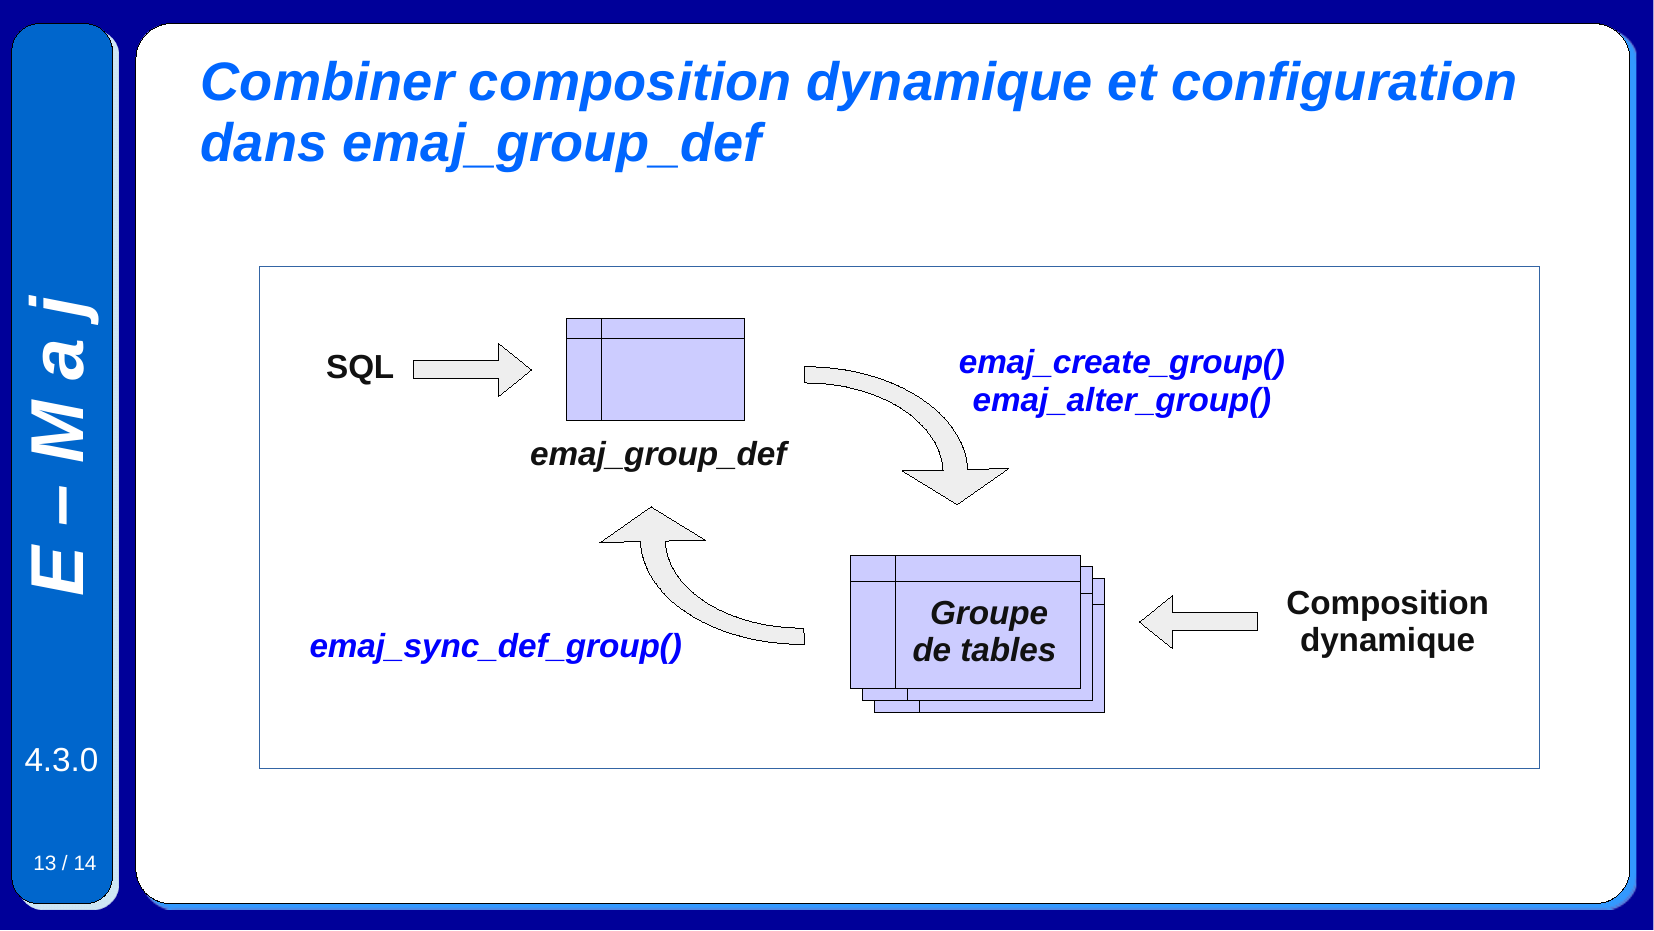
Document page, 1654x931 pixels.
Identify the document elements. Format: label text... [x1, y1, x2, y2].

text_box emaj_group_def [513, 427, 804, 485]
text_box [1139, 595, 1258, 649]
text_box [850, 555, 1105, 713]
text_box emaj_sync_def_group() [289, 619, 703, 672]
text_box [413, 343, 532, 397]
text_box [804, 366, 1009, 505]
text_box emaj_create_group() emaj_alter_group() [927, 336, 1317, 426]
text_box Groupe de tables [897, 587, 1081, 680]
title Combiner composition dynamique et configuration dans emaj_group_def [200, 34, 1575, 191]
text_box [566, 318, 745, 421]
text_box [599, 506, 805, 645]
text_box Composition dynamique [1263, 577, 1512, 667]
text_box SQL [295, 341, 426, 398]
